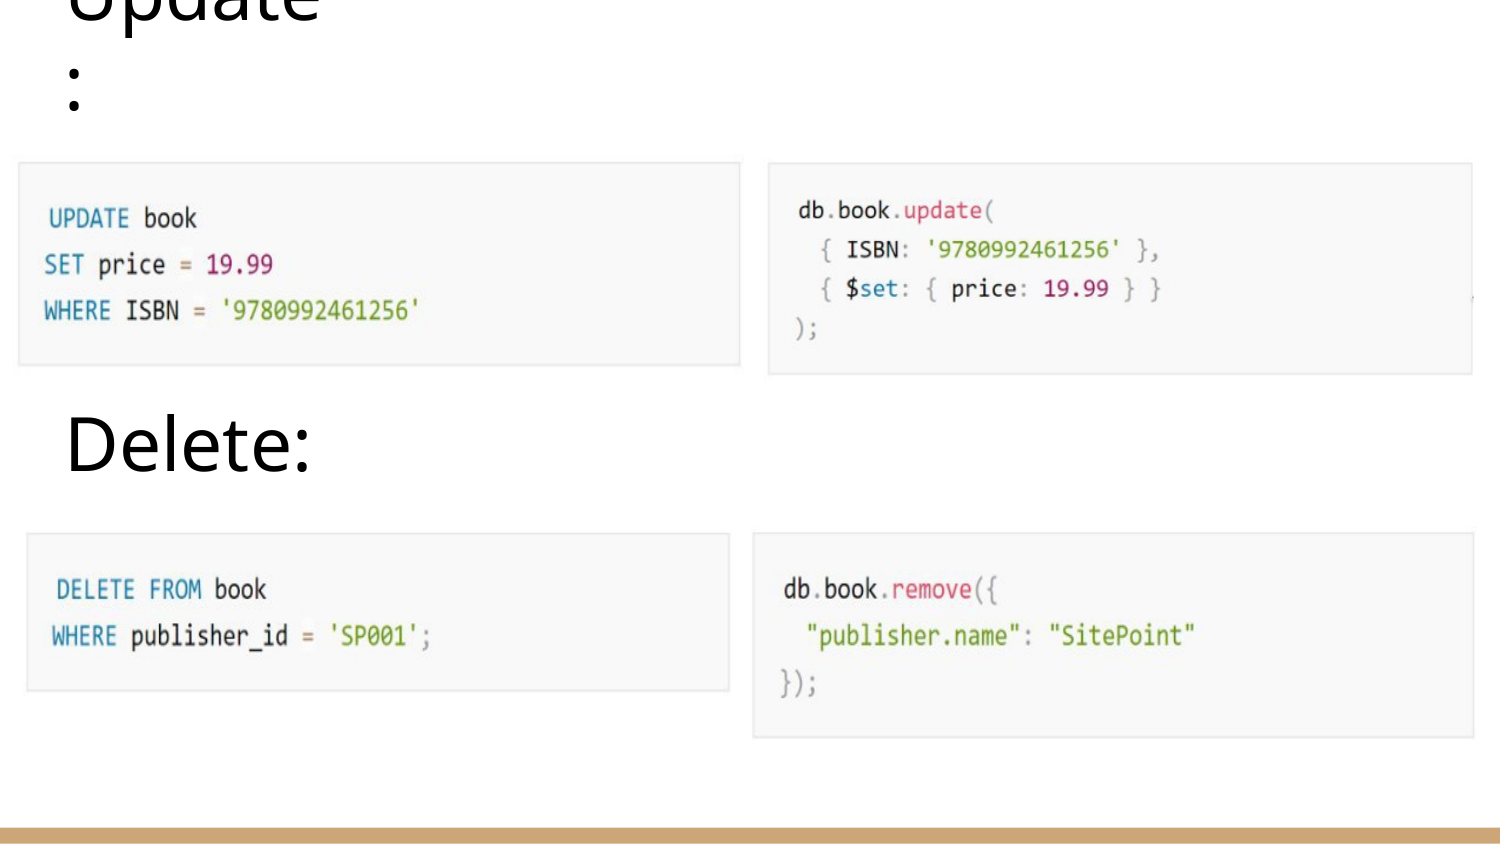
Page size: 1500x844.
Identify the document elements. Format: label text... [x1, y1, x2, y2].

title Update: [49, 31, 348, 141]
picture [759, 145, 1474, 388]
picture [11, 153, 750, 379]
picture [23, 530, 735, 699]
title Delete: [49, 391, 348, 502]
picture [750, 525, 1479, 745]
